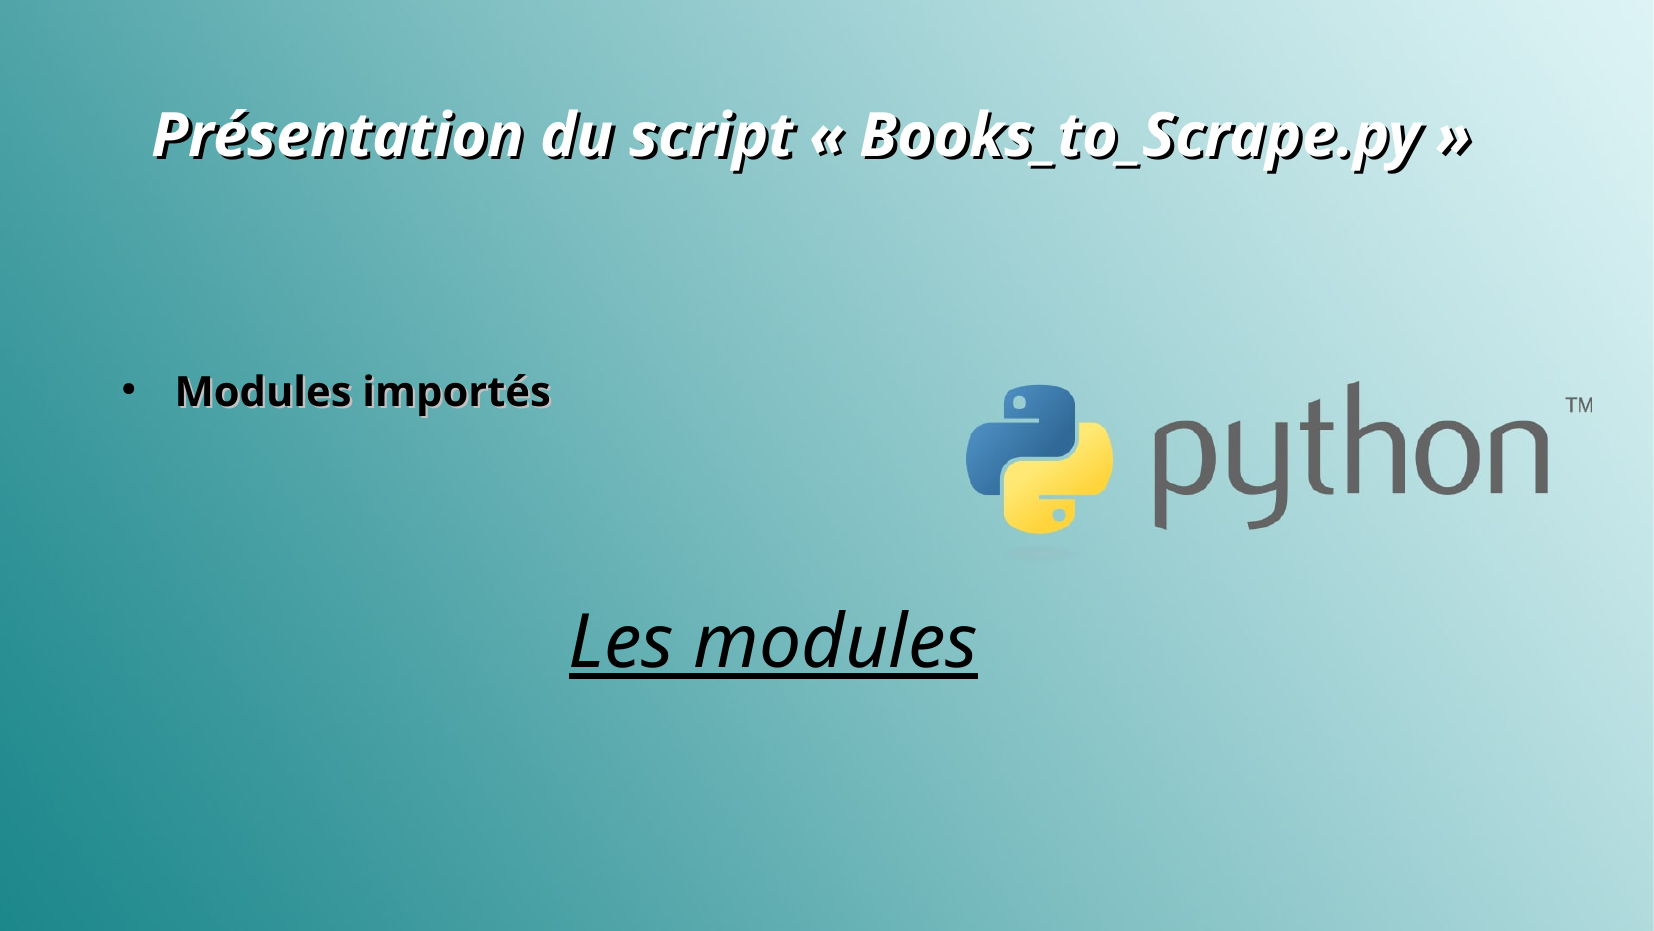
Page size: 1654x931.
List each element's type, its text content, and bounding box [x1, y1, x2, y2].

list Modules importés [103, 335, 562, 445]
title Les modules [29, 561, 1518, 717]
picture [0, 0, 1654, 931]
list Présentation du script « Books_to_Scrape.py » [147, 88, 1477, 178]
